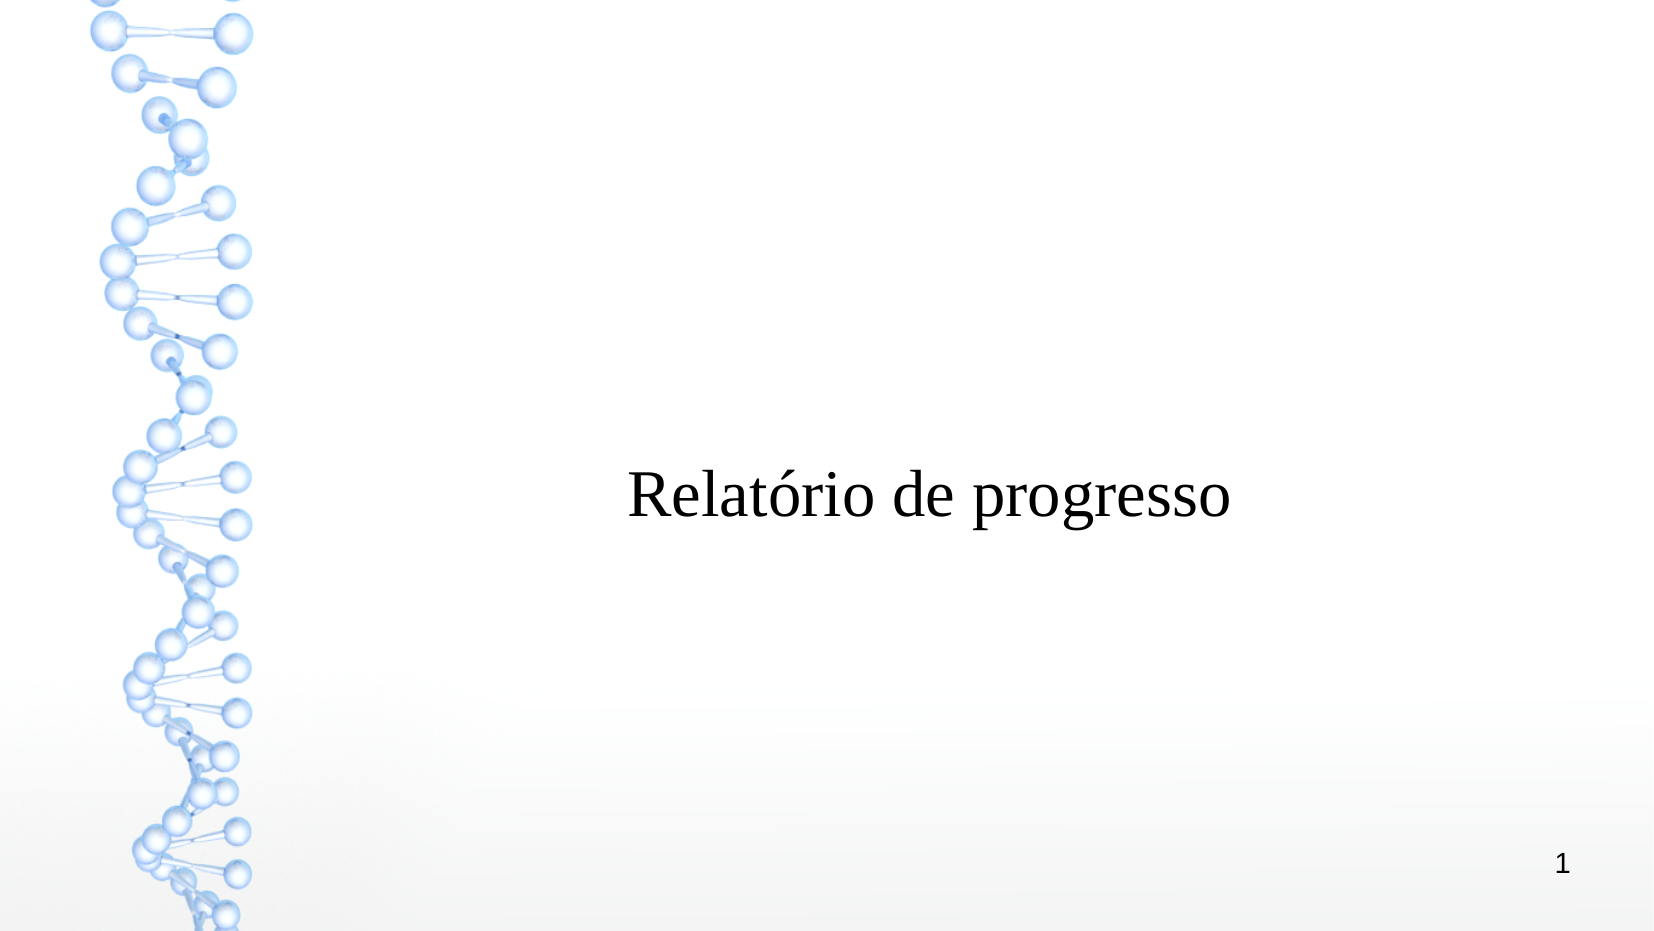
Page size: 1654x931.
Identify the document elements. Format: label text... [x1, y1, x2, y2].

picture [0, 0, 1654, 931]
subtitle Relatório de progresso [265, 224, 1595, 764]
